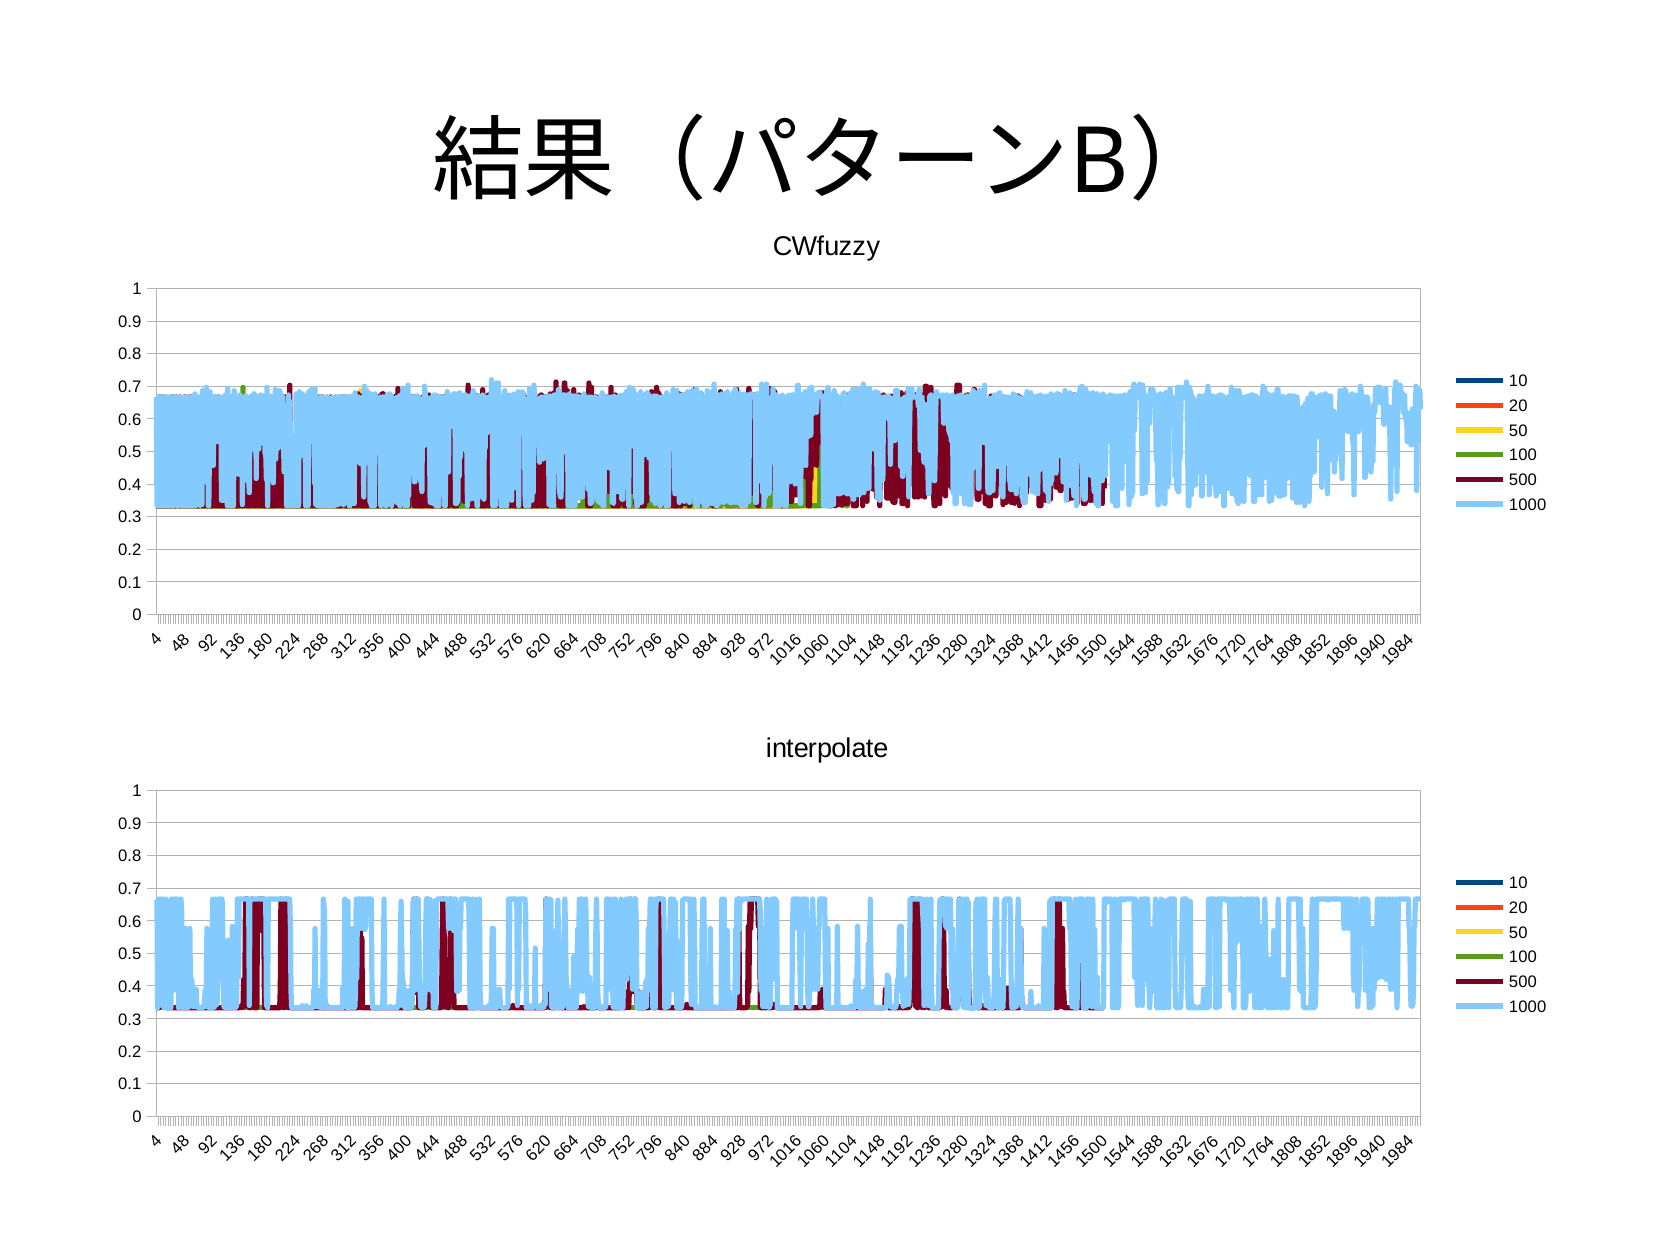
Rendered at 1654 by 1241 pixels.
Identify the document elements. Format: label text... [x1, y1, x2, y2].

chart [88, 708, 1565, 1181]
title 結果（パターンB） [82, 56, 1571, 250]
chart [88, 206, 1565, 679]
